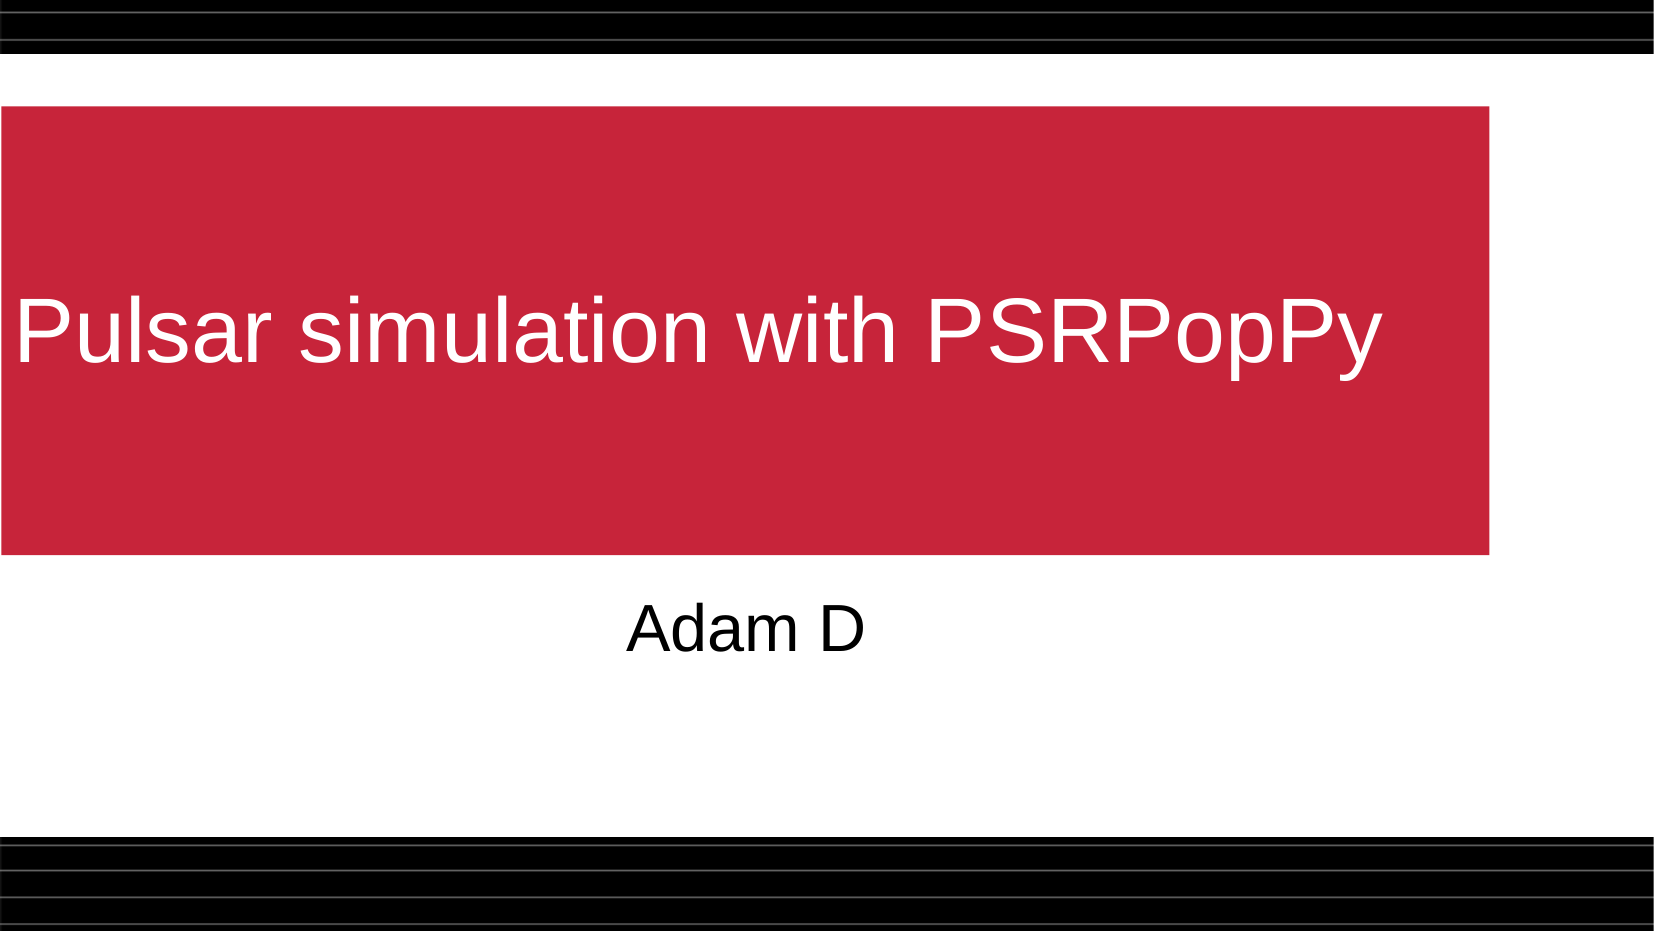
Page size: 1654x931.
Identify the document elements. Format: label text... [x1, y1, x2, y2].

subtitle Adam D [625, 590, 1489, 804]
title Pulsar simulation with PSRPopPy [1, 106, 1490, 556]
picture [0, 837, 1654, 931]
picture [0, 0, 1654, 54]
